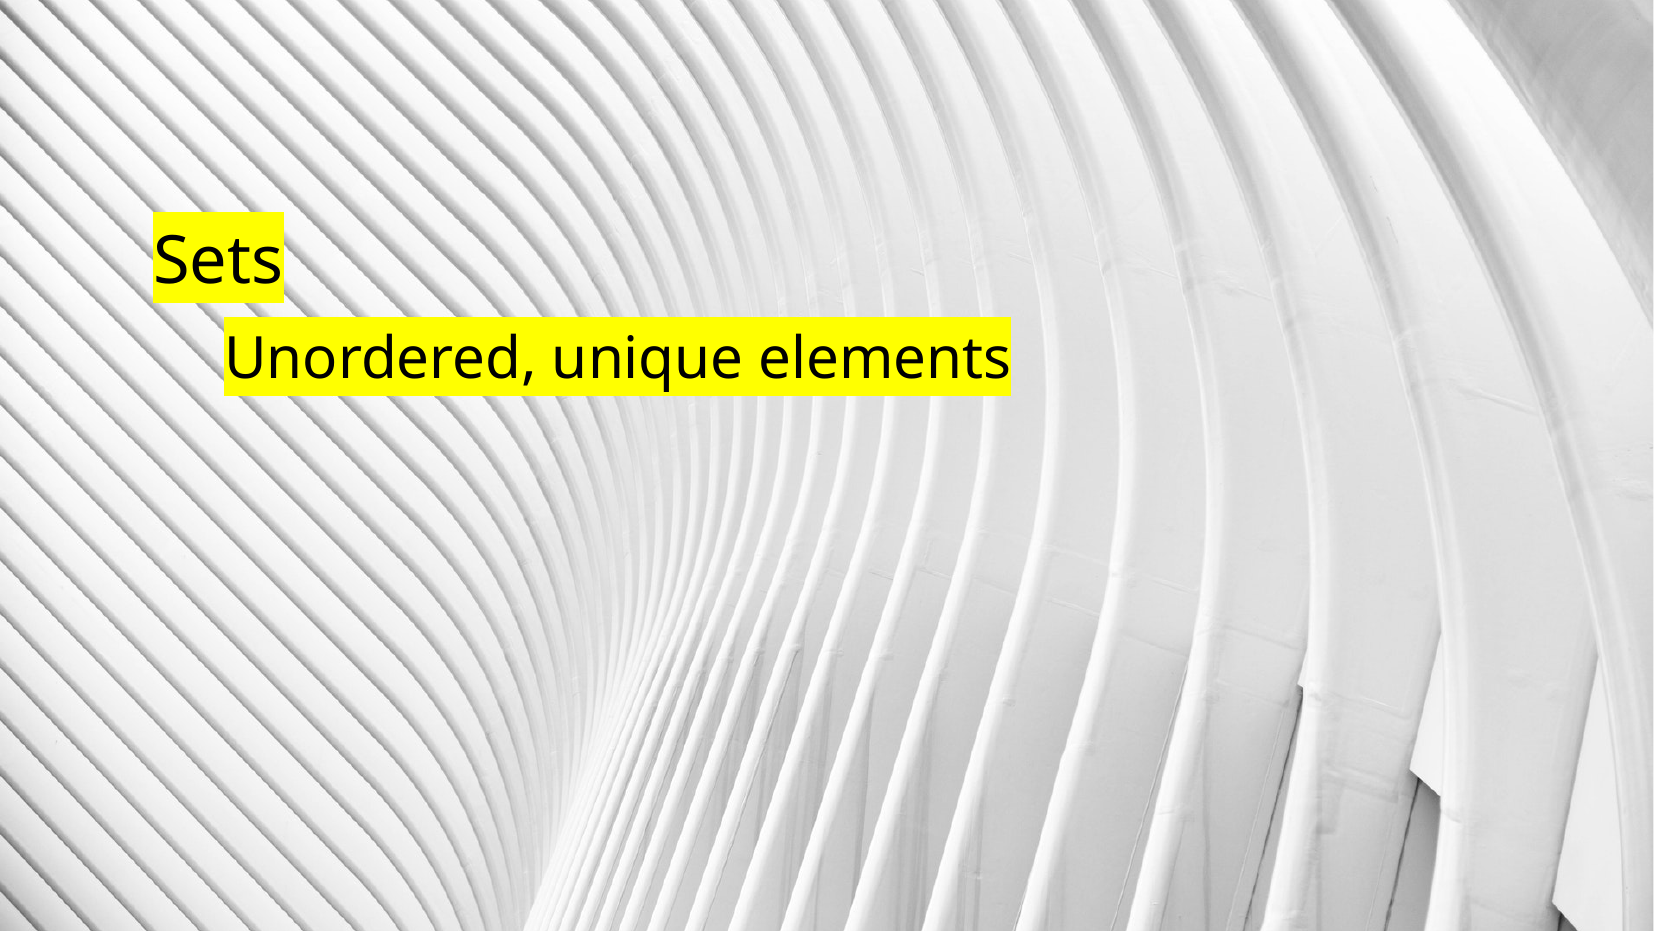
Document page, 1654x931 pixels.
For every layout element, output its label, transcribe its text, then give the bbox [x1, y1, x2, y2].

picture [0, 0, 1654, 931]
list Sets Unordered, unique elements [82, 217, 1571, 839]
